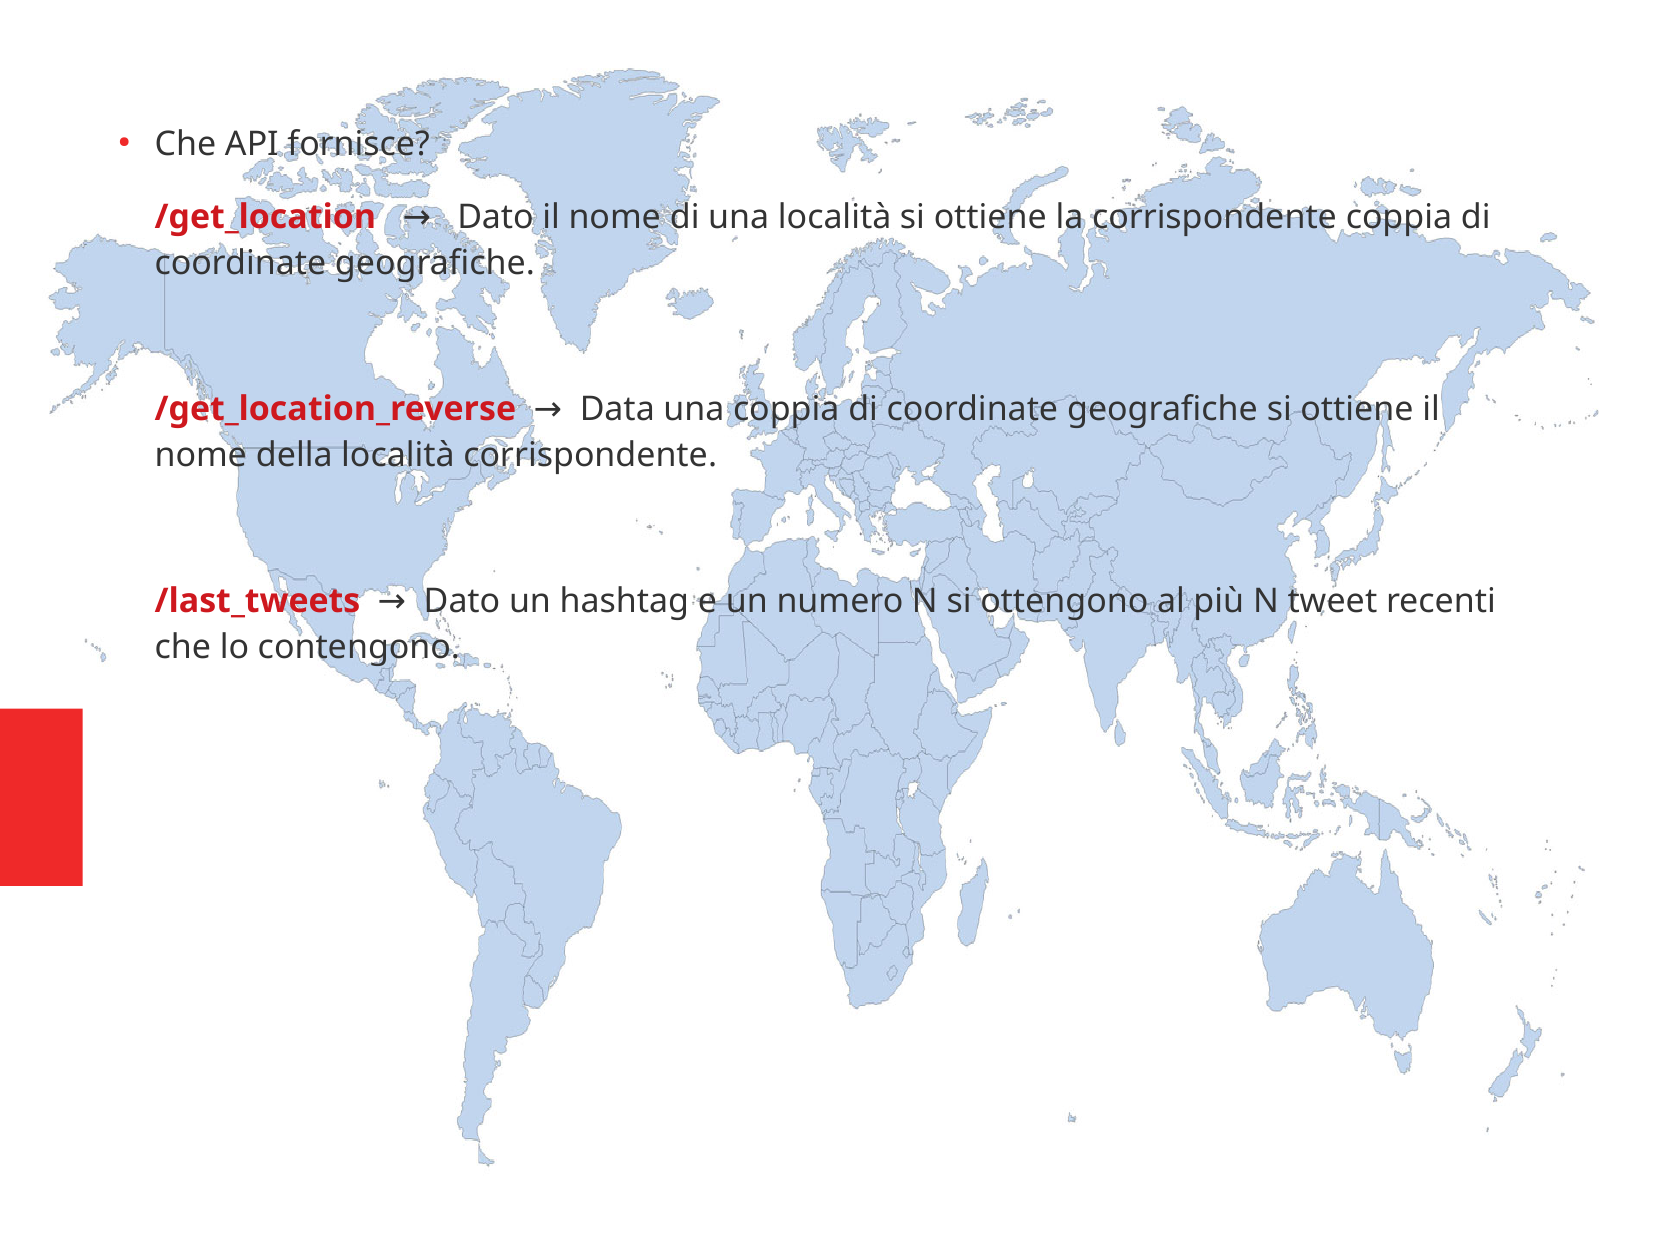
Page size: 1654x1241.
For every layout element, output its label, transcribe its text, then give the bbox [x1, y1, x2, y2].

picture [0, 0, 1654, 1241]
list Che API fornisce? /get_location → Dato il nome di una località si ottiene la corrispondente coppia di coordinate geografiche. /get_location_reverse → Data una coppia di coordinate geografiche si ottiene il nome della località corrispondente. /last_tweets → Dato un hashtag e un numero N si ottengono al più N tweet recenti che lo contengono. [106, 119, 1524, 674]
